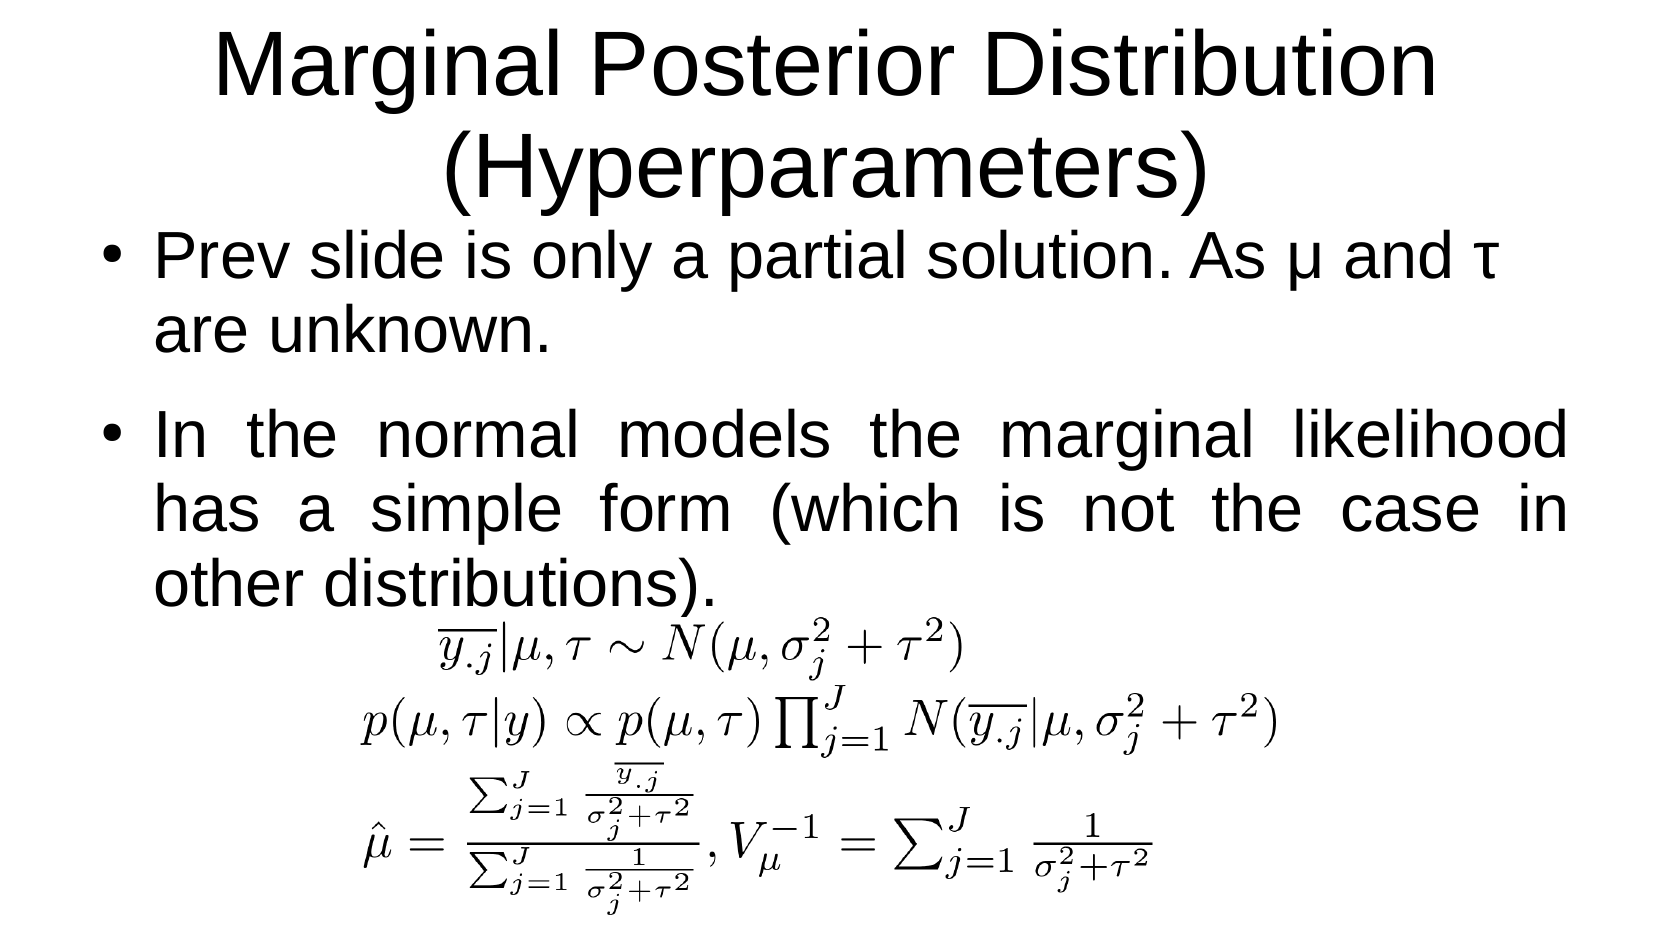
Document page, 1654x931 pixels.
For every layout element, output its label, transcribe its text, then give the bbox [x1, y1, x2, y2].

list Prev slide is only a partial solution. As μ and τ are unknown. In the normal models the marginal likelihood has a simple form (which is not the case in other distributions). [82, 217, 1571, 758]
title Marginal Posterior Distribution (Hyperparameters) [82, 12, 1571, 217]
picture [360, 617, 1276, 916]
